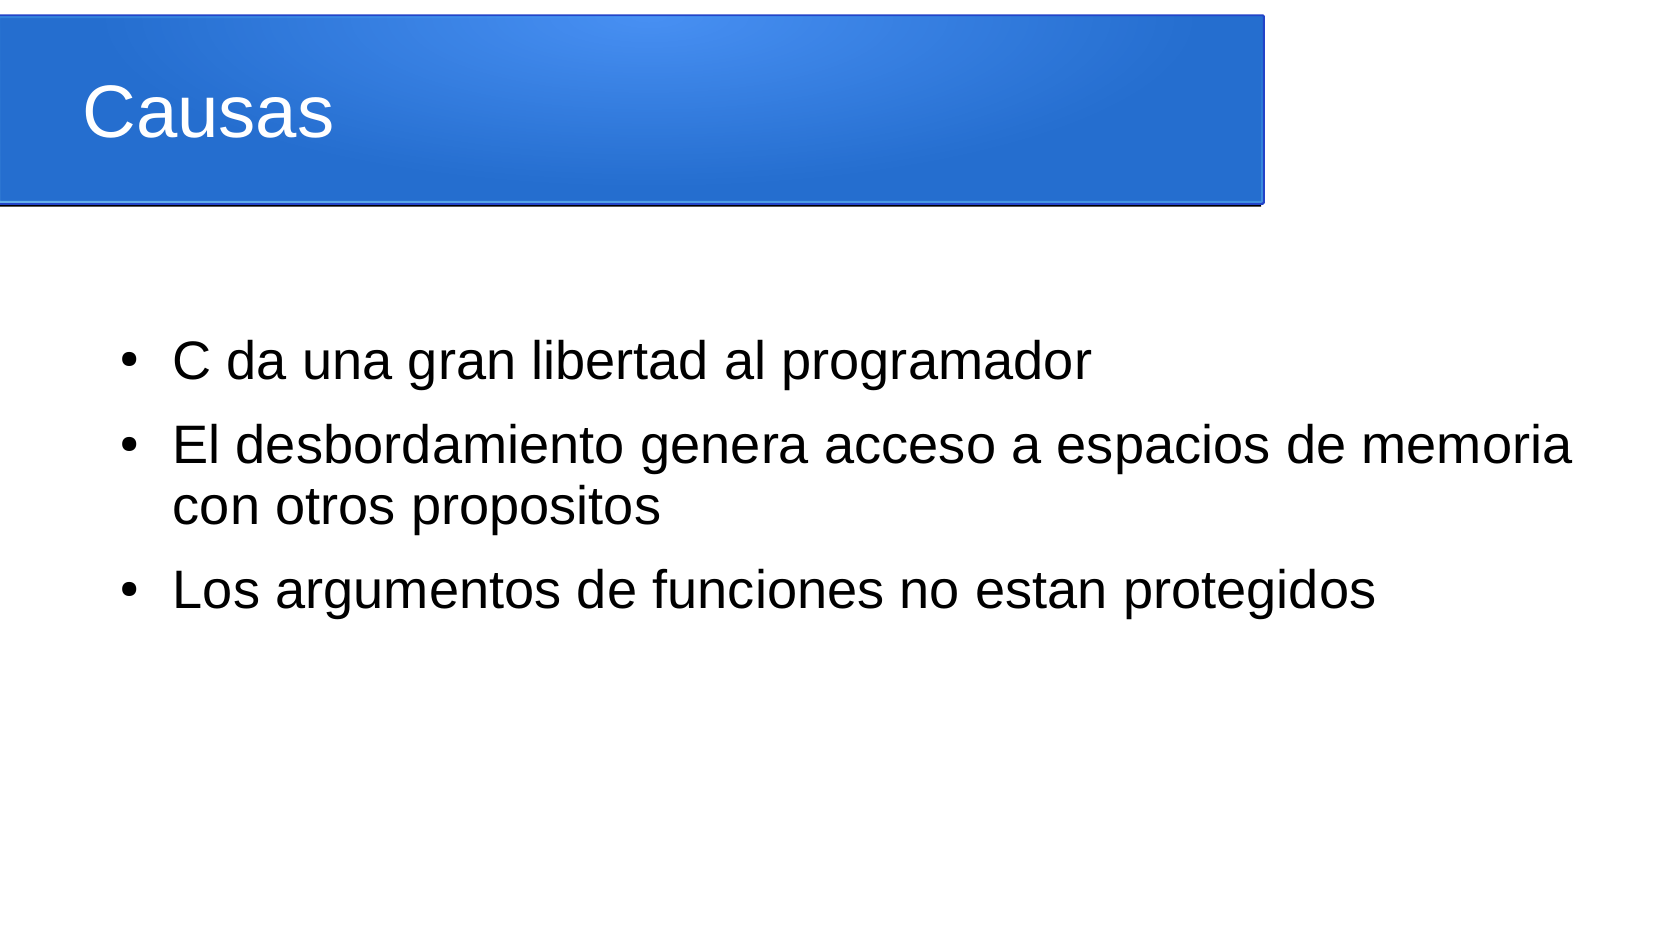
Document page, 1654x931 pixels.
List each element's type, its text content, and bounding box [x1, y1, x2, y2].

title Causas [82, 35, 1235, 189]
list C da una gran libertad al programador El desbordamiento genera acceso a espacios de memoria con otros propositos Los argumentos de funciones no estan protegidos [101, 330, 1591, 871]
